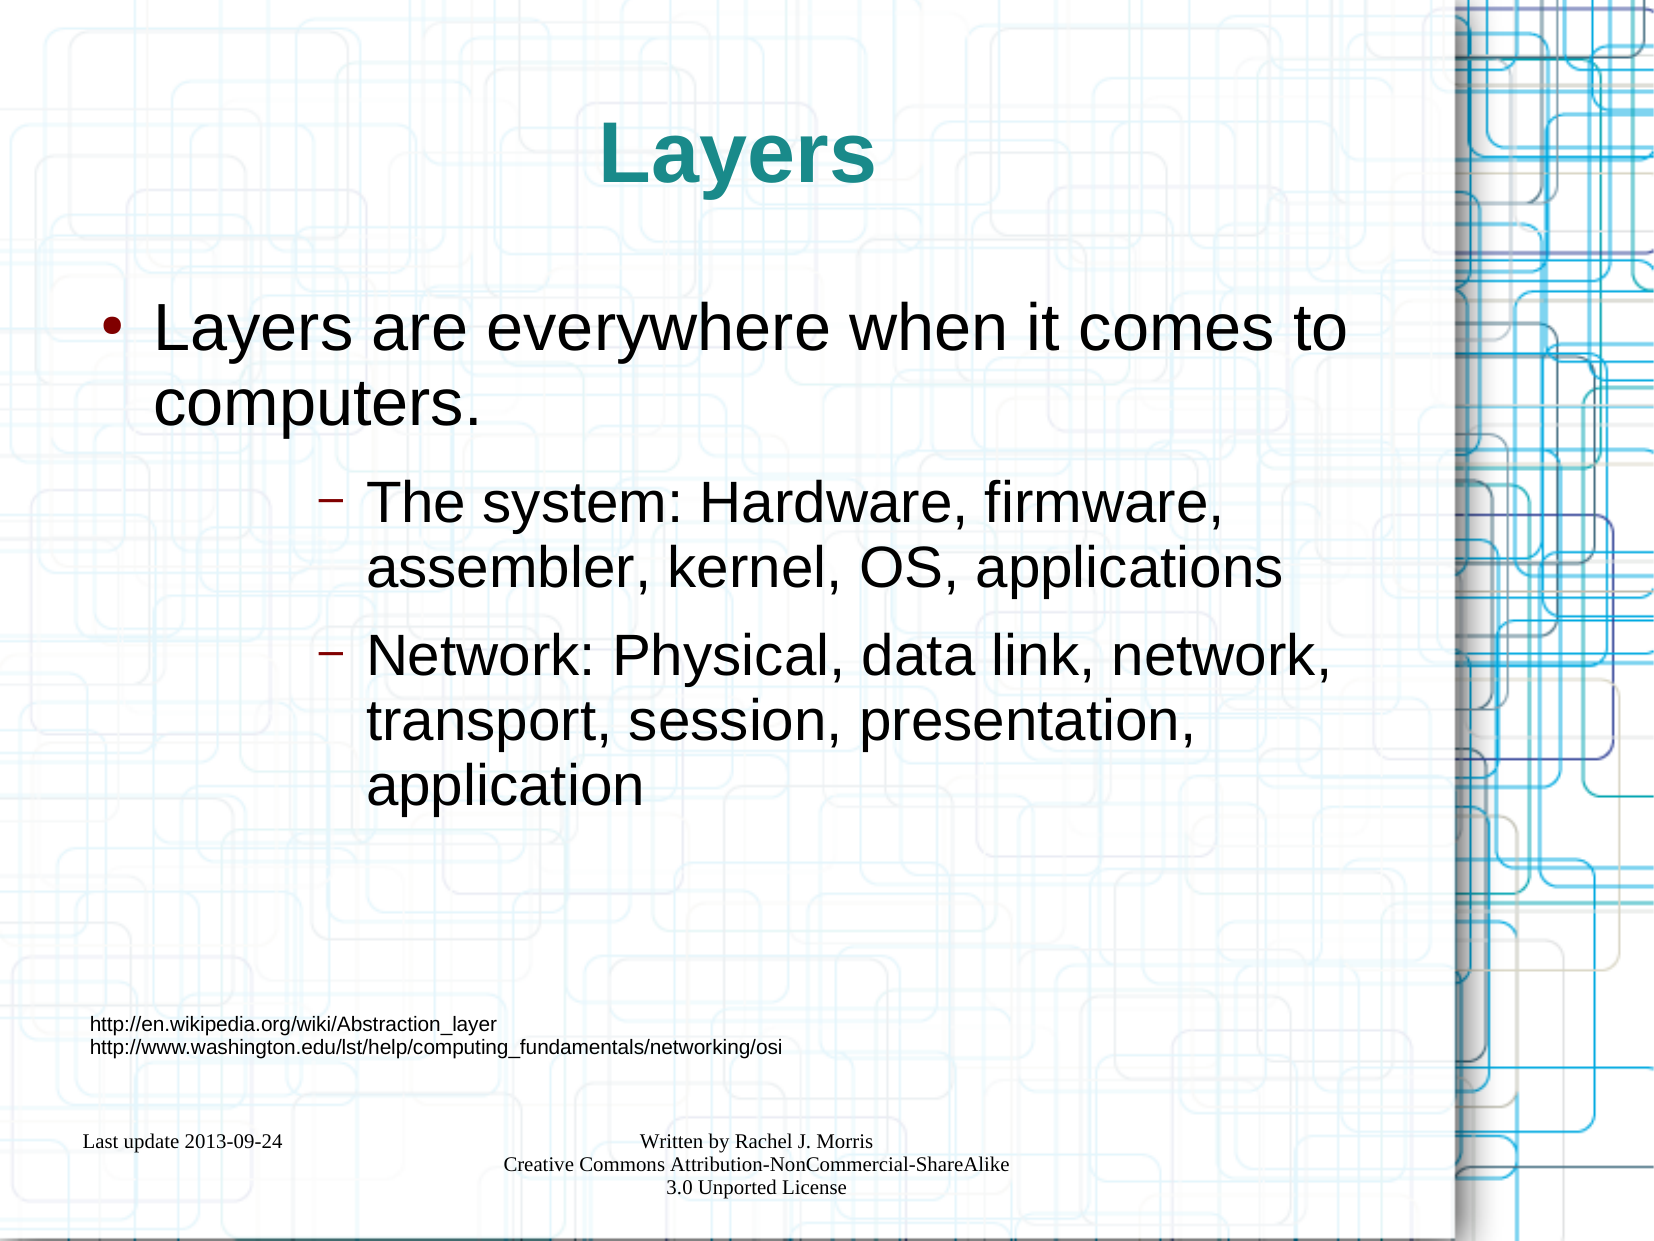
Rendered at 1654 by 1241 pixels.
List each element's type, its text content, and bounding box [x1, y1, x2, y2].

title Layers [59, 49, 1418, 257]
picture [0, 0, 1654, 1241]
list Layers are everywhere when it comes to computers. The system: Hardware, firmware, assembler, kernel, OS, applications Network: Physical, data link, network, transport, session, presentation, application [82, 290, 1418, 1010]
text_box http://en.wikipedia.org/wiki/Abstraction_layer http://www.washington.edu/lst/help/computing_fundamentals/networking/osi [75, 1005, 931, 1067]
